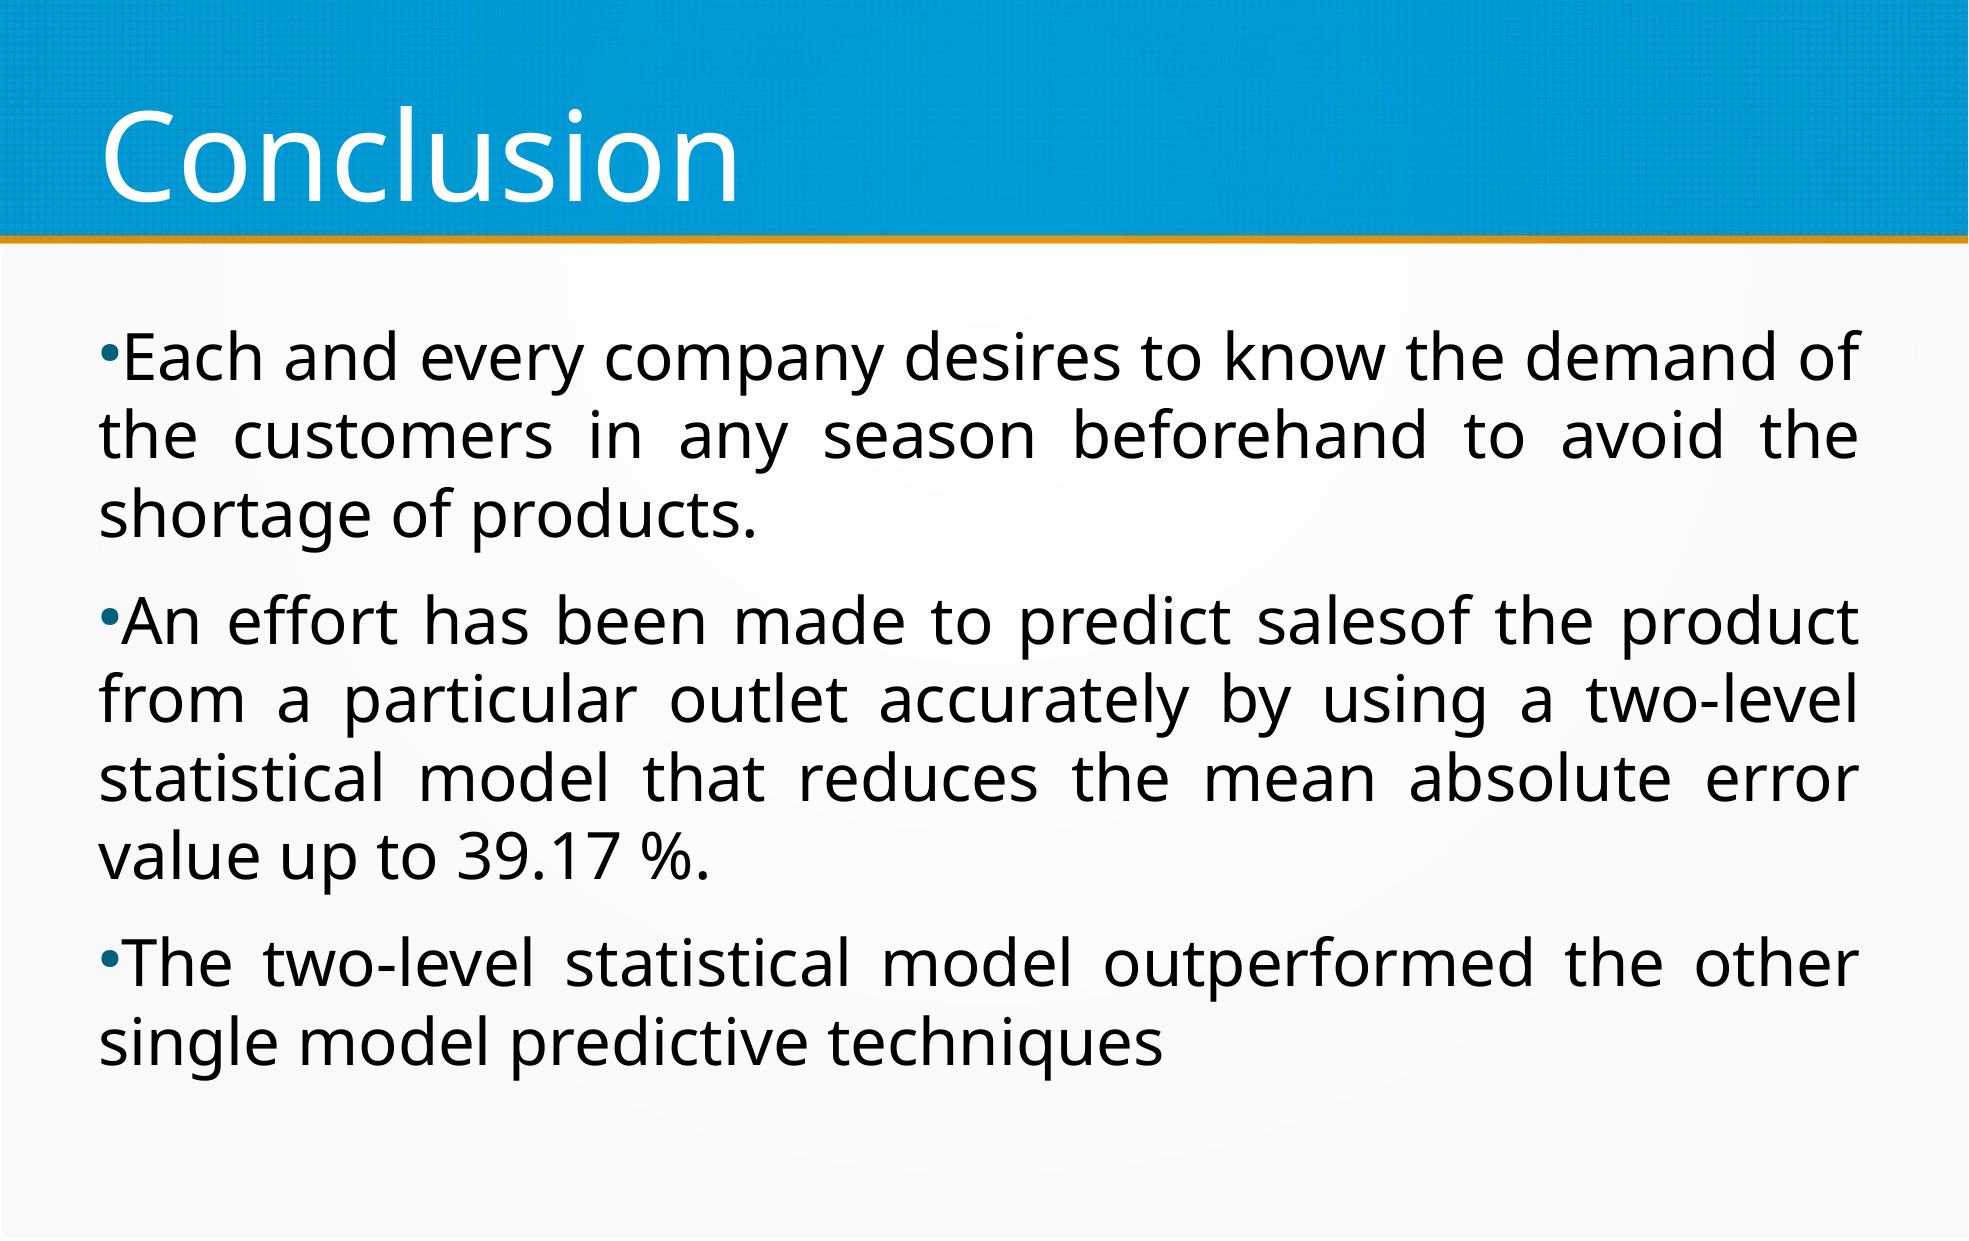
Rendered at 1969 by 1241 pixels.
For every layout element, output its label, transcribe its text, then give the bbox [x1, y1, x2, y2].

picture [0, 233, 1969, 1241]
list Each and every company desires to know the demand of the customers in any season beforehand to avoid the shortage of products. An effort has been made to predict salesof the product from a particular outlet accurately by using a two-level statistical model that reduces the mean absolute error value up to 39.17 %. The two-level statistical model outperformed the other single model predictive techniques [98, 315, 1861, 1081]
title Conclusion [98, 19, 1870, 227]
